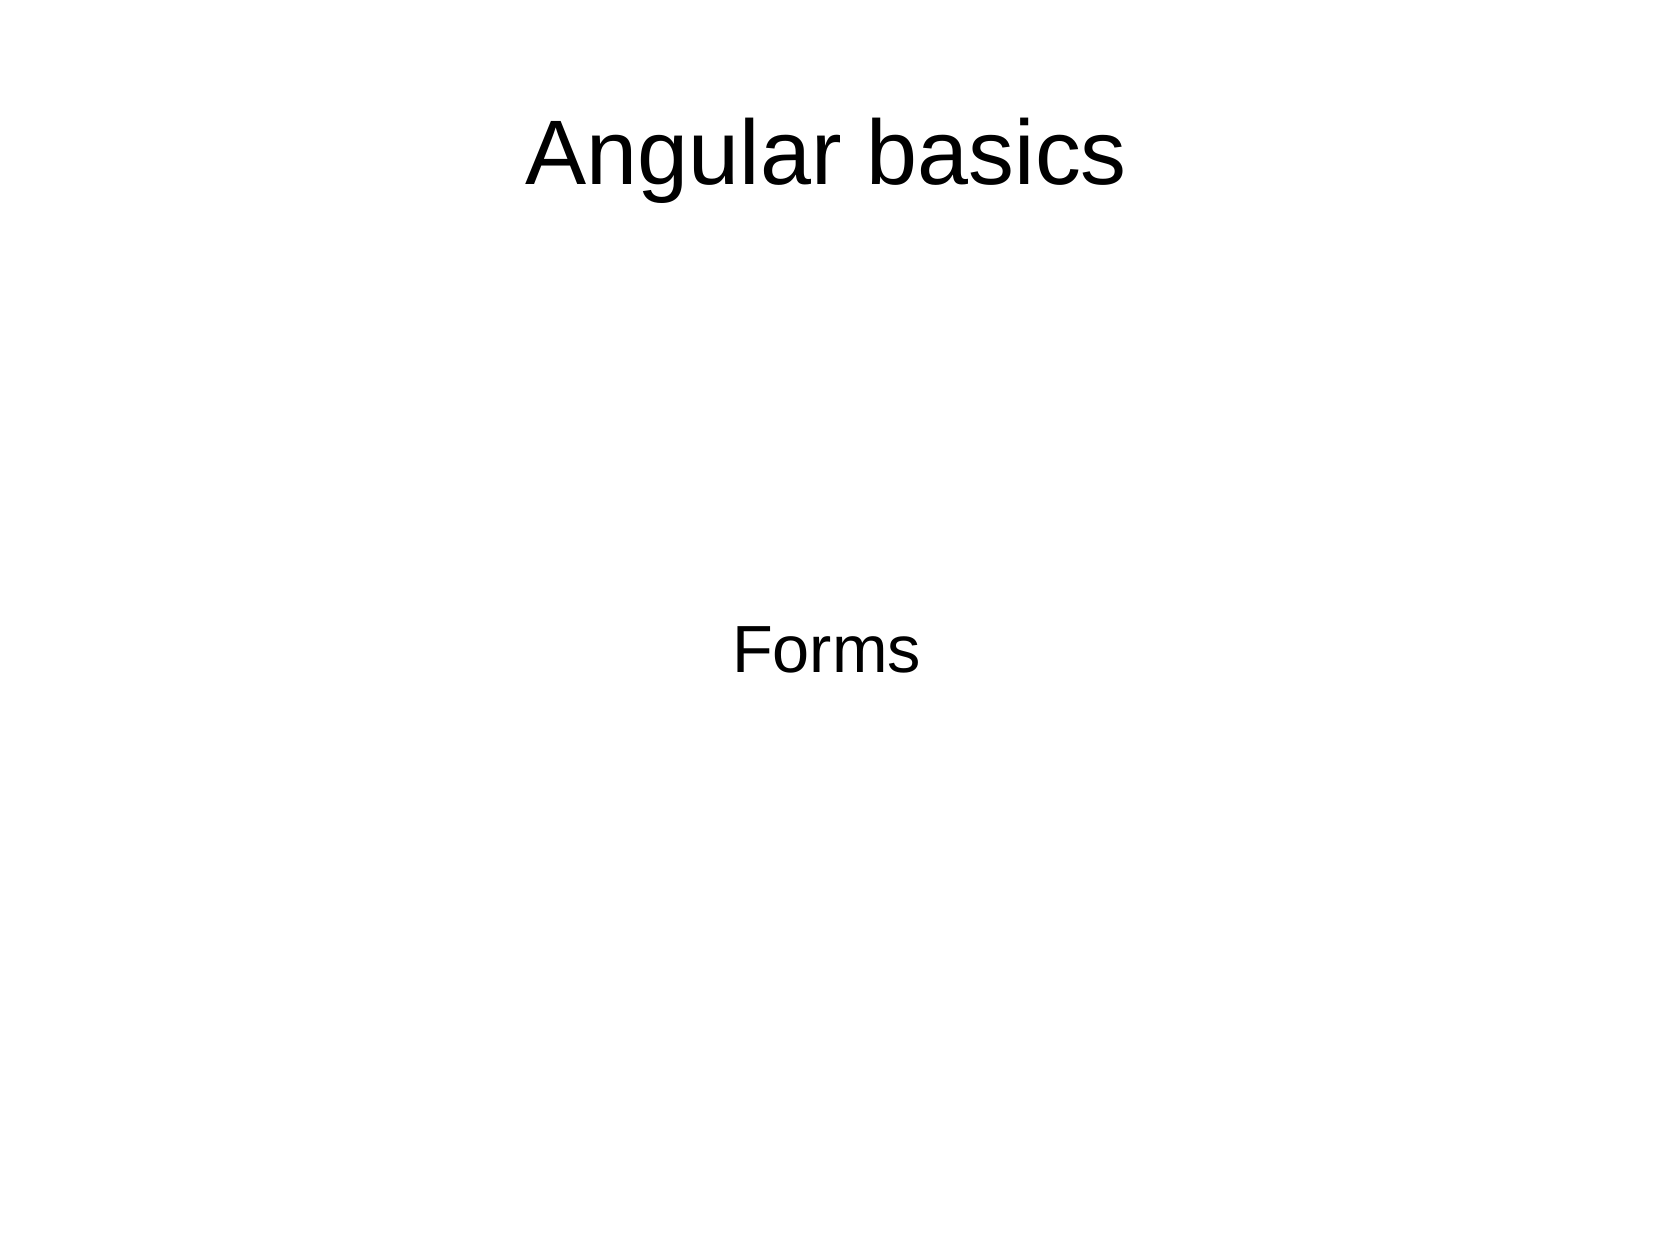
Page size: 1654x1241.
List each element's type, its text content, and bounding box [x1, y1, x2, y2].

title Angular basics [82, 49, 1571, 257]
subtitle Forms [82, 290, 1571, 1010]
